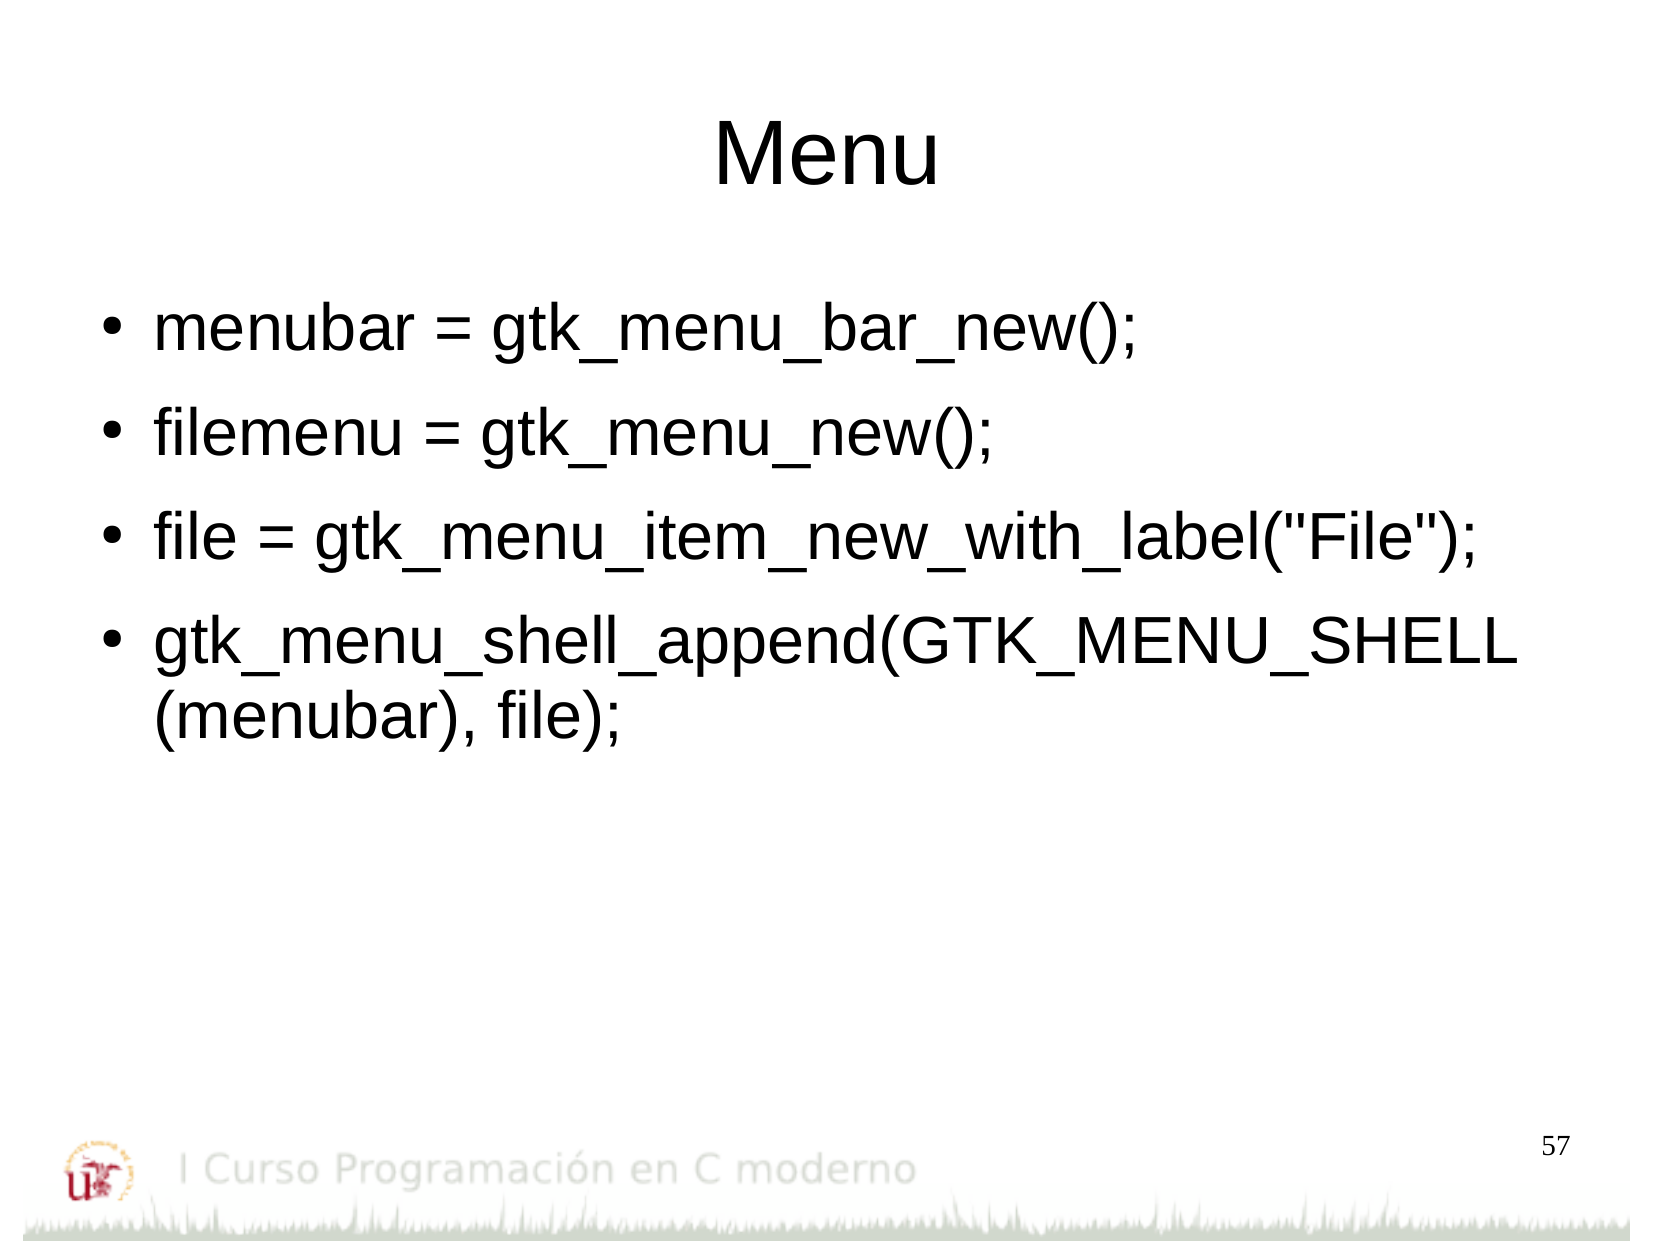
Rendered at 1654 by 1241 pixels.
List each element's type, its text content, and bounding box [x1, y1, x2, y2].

picture [23, 1136, 1630, 1241]
title Menu [82, 49, 1571, 257]
list menubar = gtk_menu_bar_new(); filemenu = gtk_menu_new(); file = gtk_menu_item_new_with_label("File"); gtk_menu_shell_append(GTK_MENU_SHELL(menubar), file); [82, 290, 1538, 1010]
